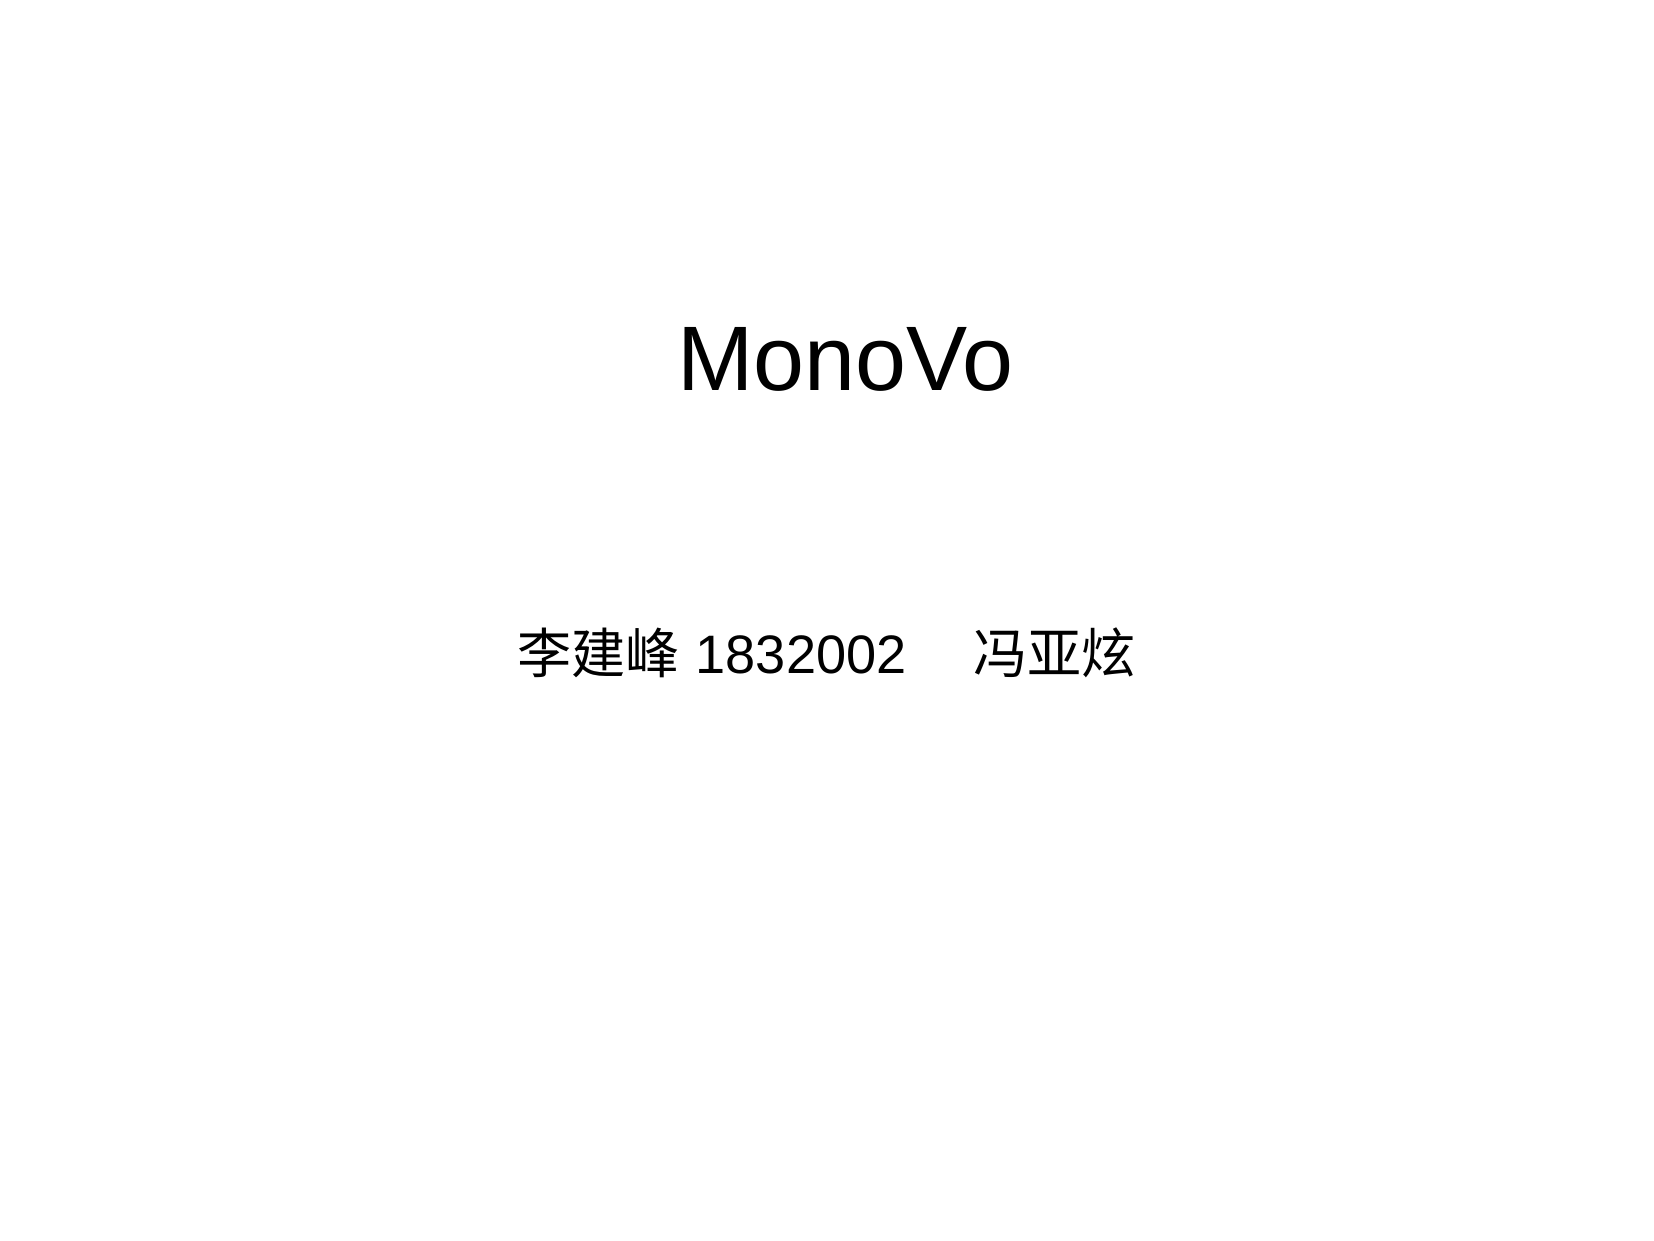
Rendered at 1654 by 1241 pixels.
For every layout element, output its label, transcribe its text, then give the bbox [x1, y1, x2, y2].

subtitle 李建峰1832002 冯亚炫 [82, 290, 1571, 1010]
title MonoVo [101, 255, 1591, 463]
